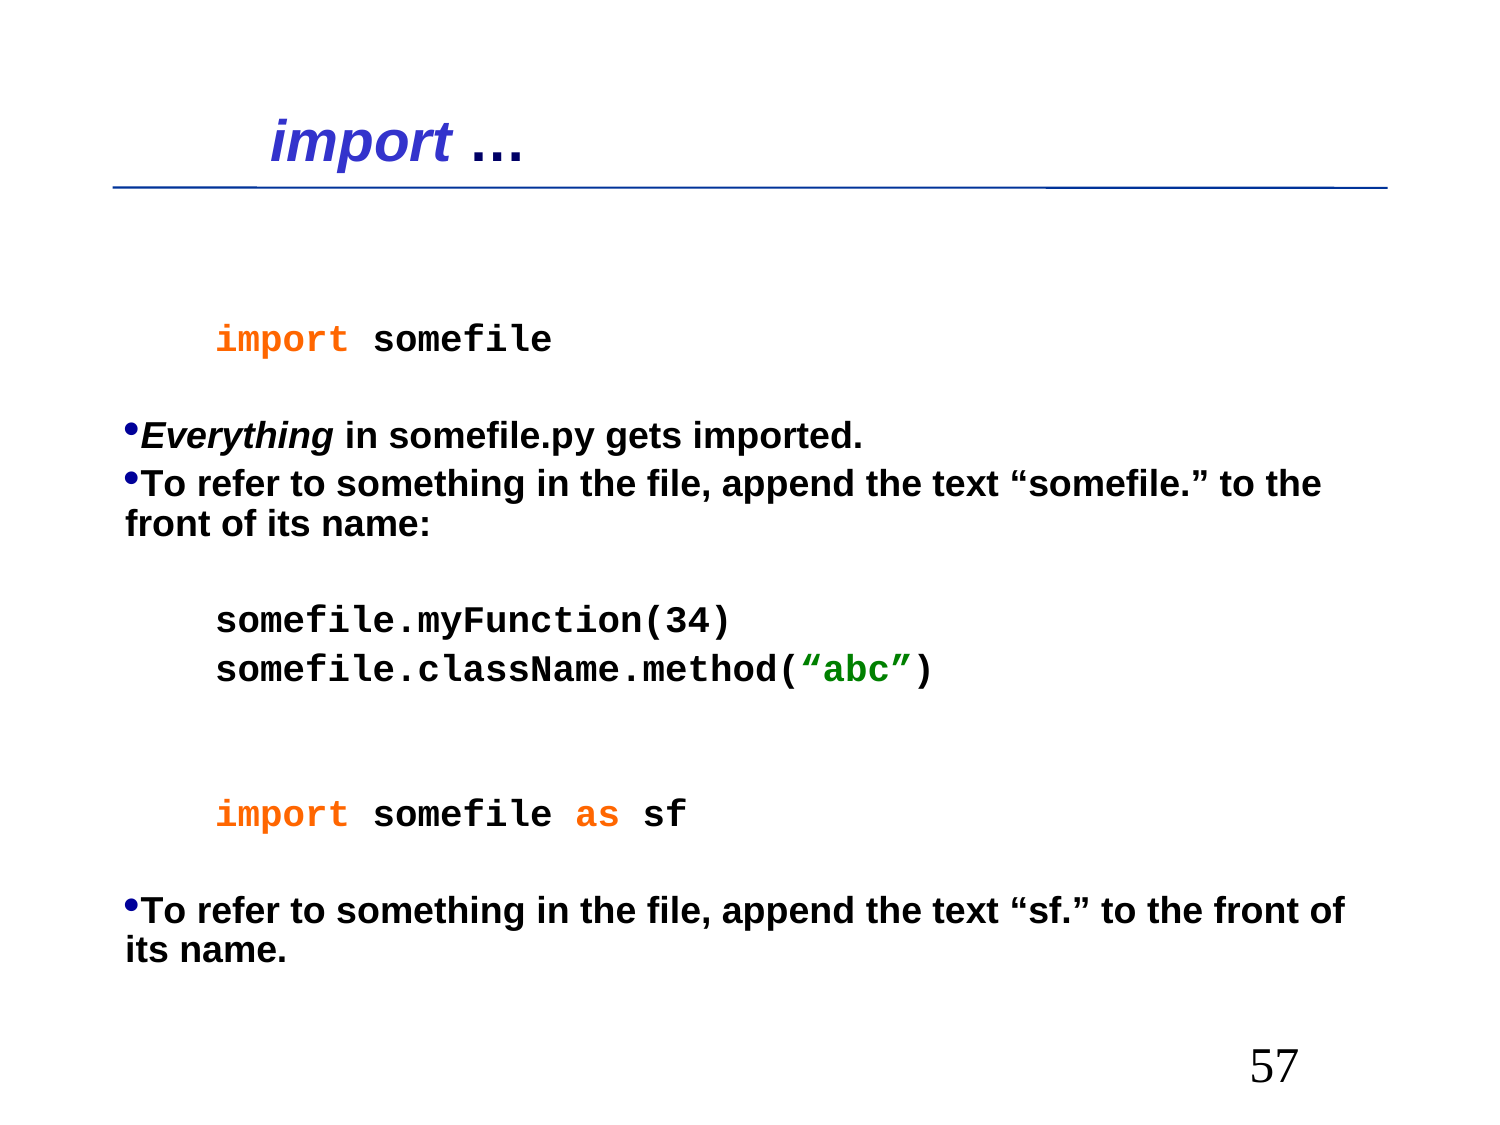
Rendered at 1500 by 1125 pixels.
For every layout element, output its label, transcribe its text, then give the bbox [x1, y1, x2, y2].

list import somefile Everything in somefile.py gets imported. To refer to something in the file, append the text “somefile.” to the front of its name: somefile.myFunction(34) somefile.className.method(“abc”) import somefile as sf To refer to something in the file, append the text “sf.” to the front of its name. [110, 312, 1391, 1027]
title import … [112, 95, 1388, 181]
text_box <number> [1074, 1027, 1387, 1125]
